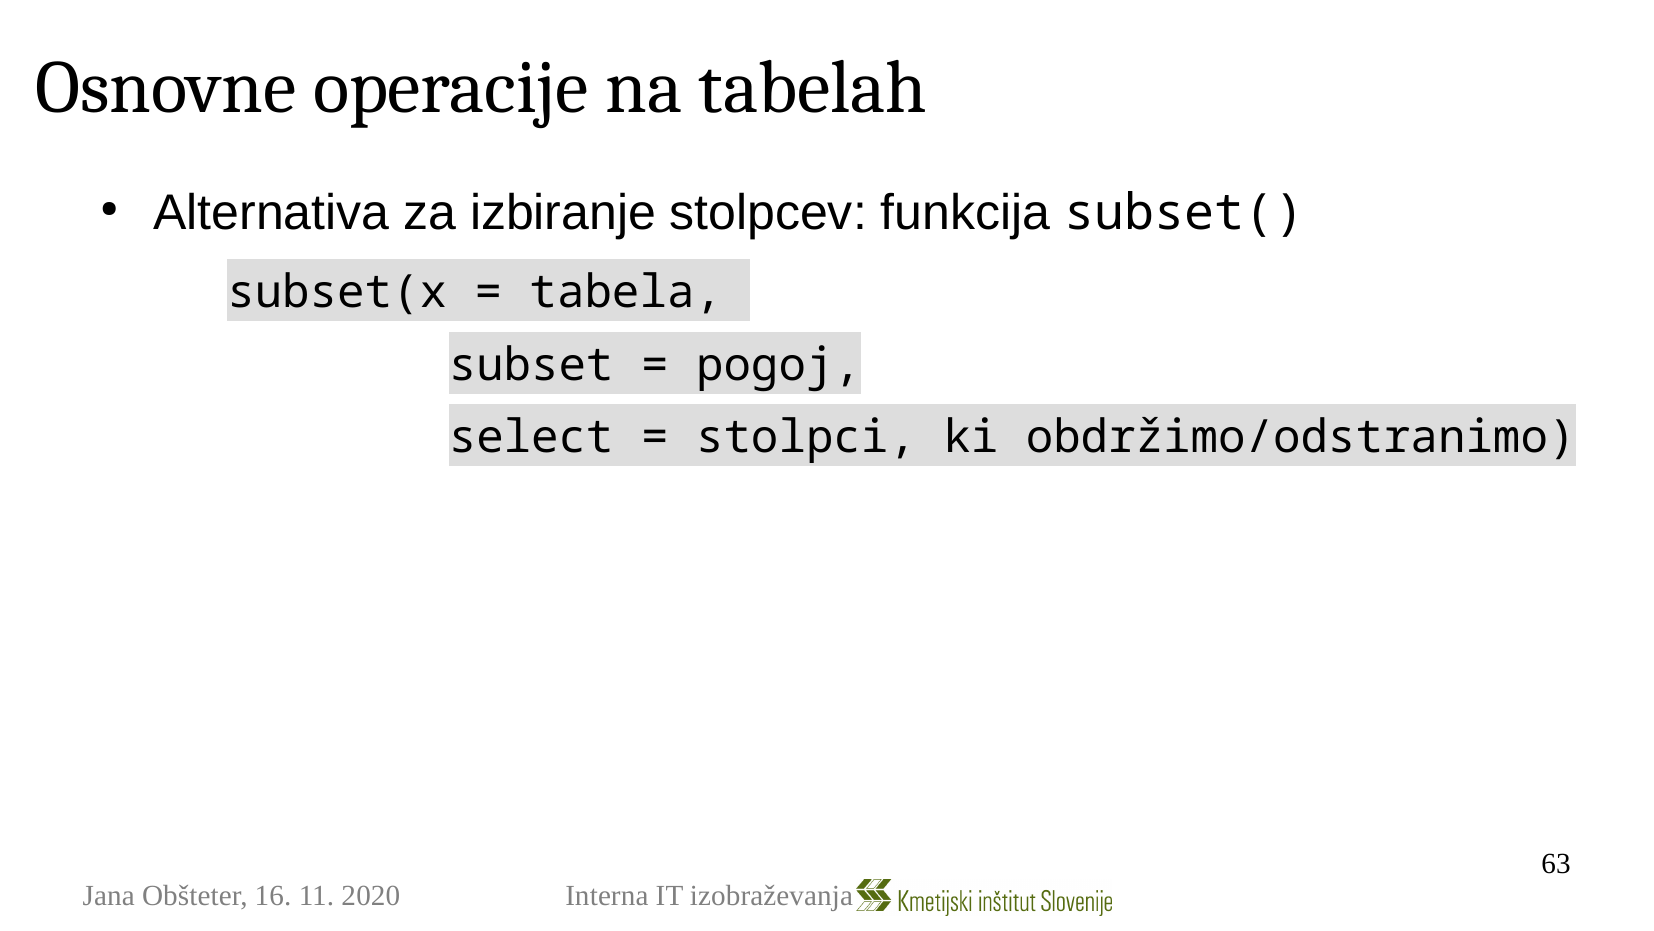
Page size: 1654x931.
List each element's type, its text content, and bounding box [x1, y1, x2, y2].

picture [856, 879, 1112, 916]
title Osnovne operacije na tabelah [35, 21, 1524, 154]
list Alternativa za izbiranje stolpcev: funkcija subset() subset(x = tabela, subset = pogoj, select = stolpci, ki obdržimo/odstranimo) [82, 165, 1642, 827]
